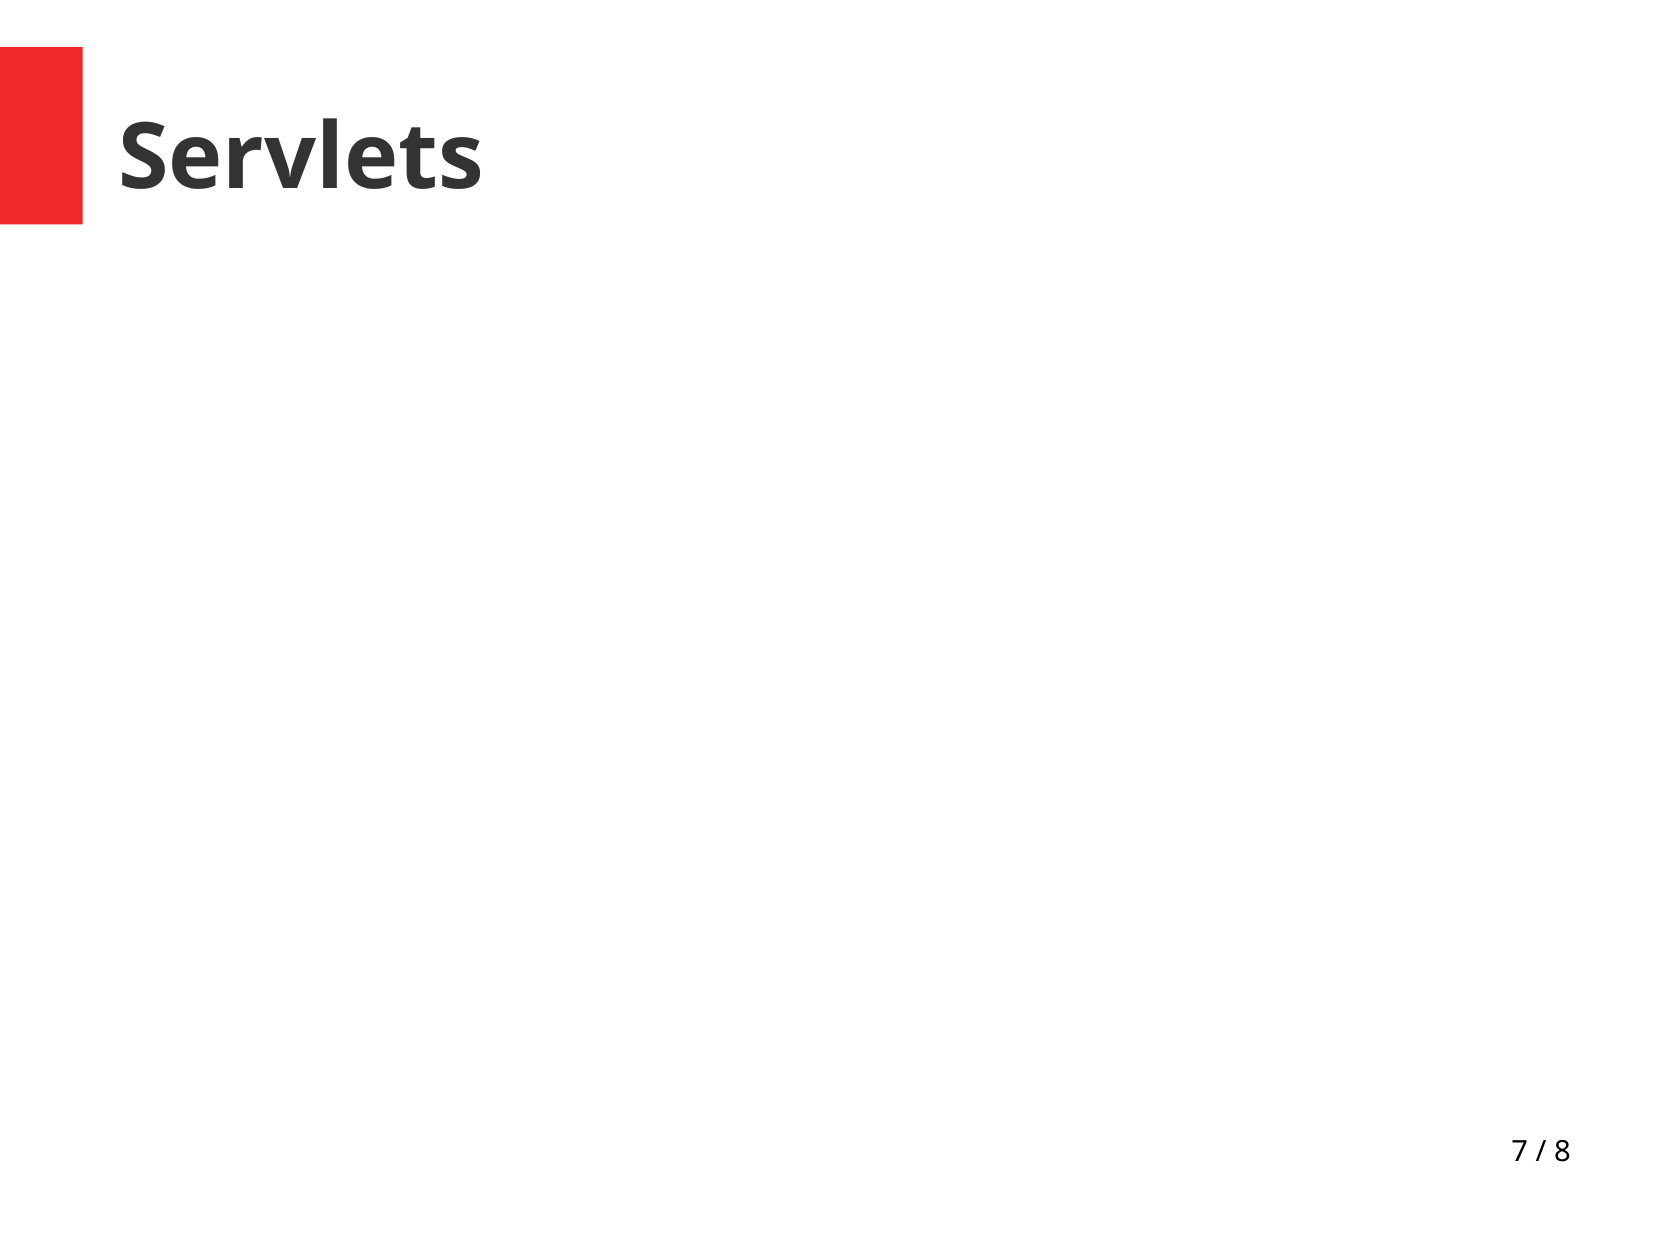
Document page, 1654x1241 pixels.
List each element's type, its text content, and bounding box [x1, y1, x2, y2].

title Servlets [118, 49, 1571, 257]
